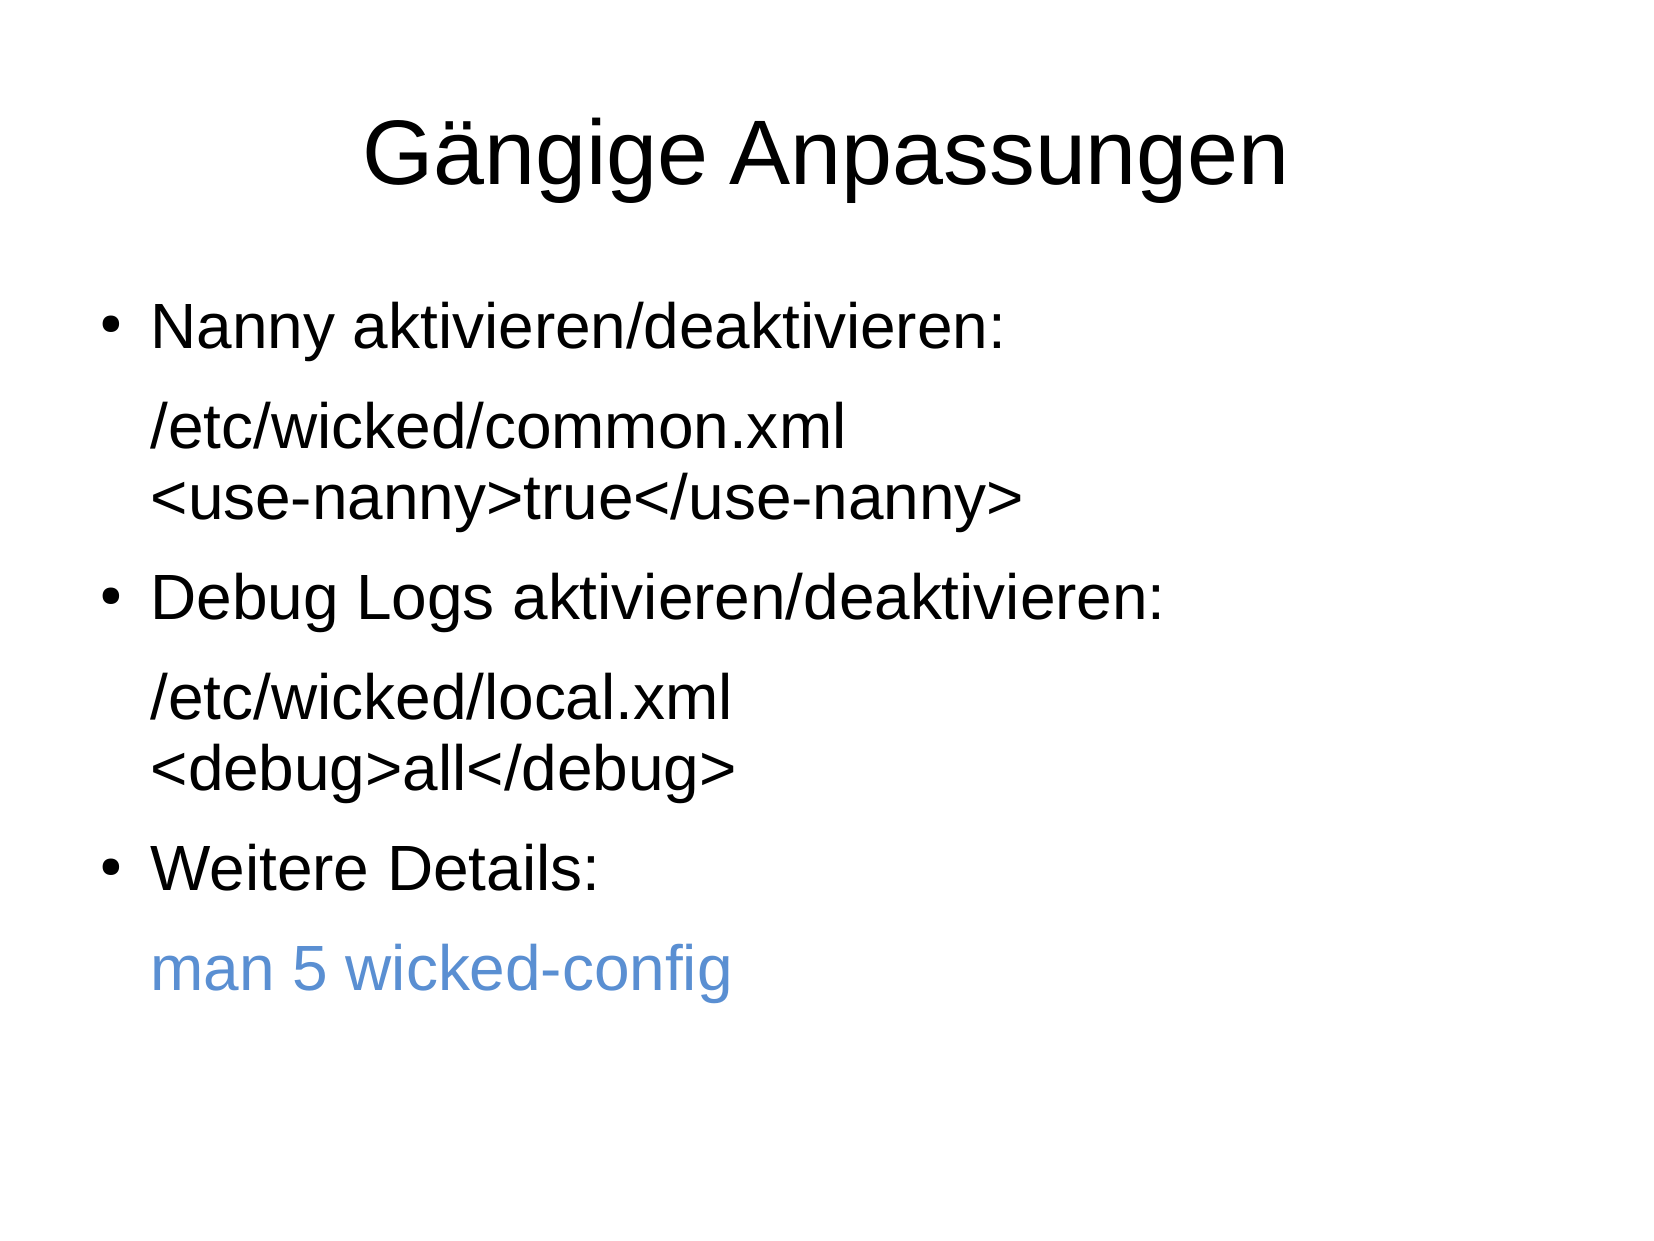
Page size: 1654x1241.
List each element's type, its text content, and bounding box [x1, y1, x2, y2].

list Nanny aktivieren/deaktivieren: /etc/wicked/common.xml <use-nanny>true</use-nanny> Debug Logs aktivieren/deaktivieren: /etc/wicked/local.xml <debug>all</debug> Weitere Details: man 5 wicked-config [82, 290, 1571, 1010]
title Gängige Anpassungen [82, 49, 1571, 257]
